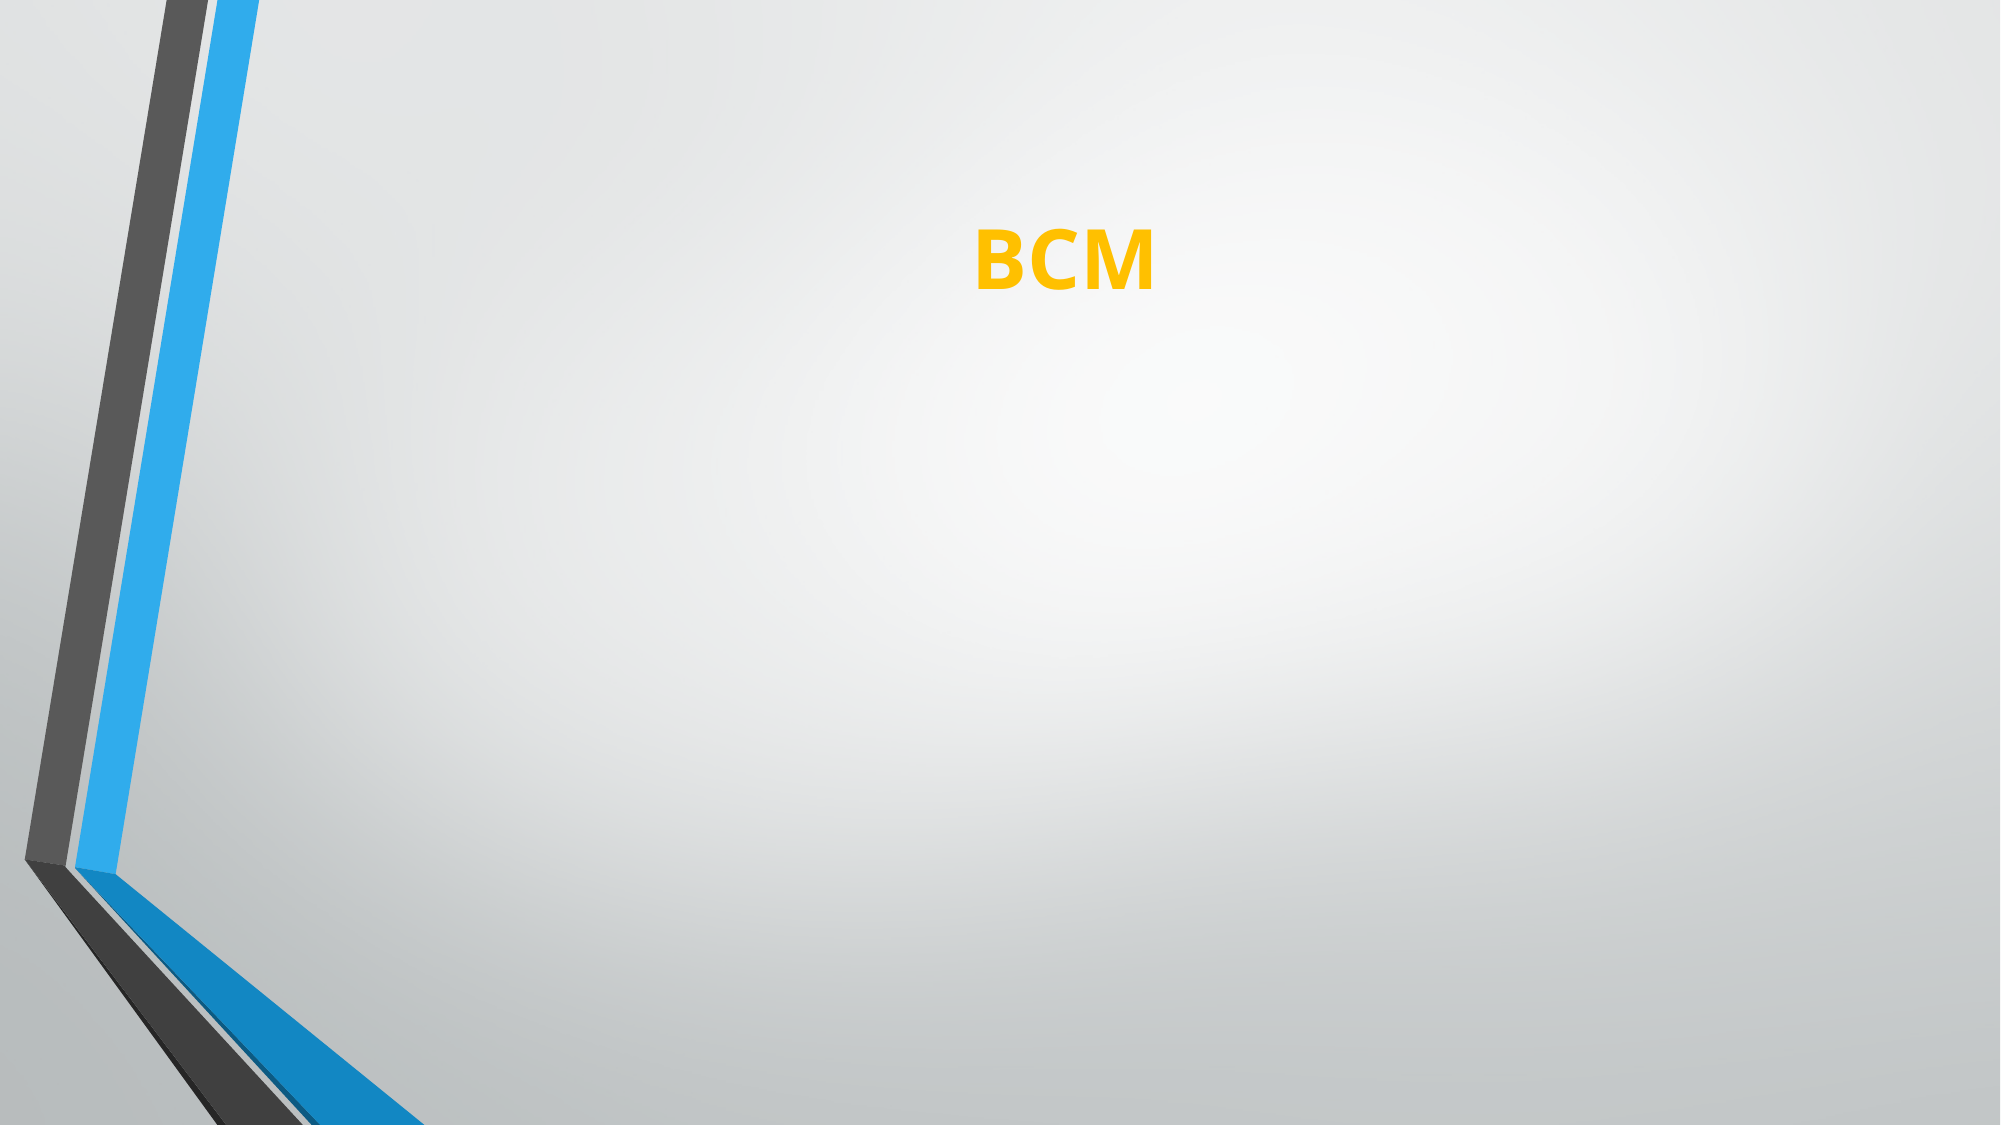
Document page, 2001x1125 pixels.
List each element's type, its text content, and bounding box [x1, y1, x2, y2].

title BCM [243, 112, 1887, 400]
